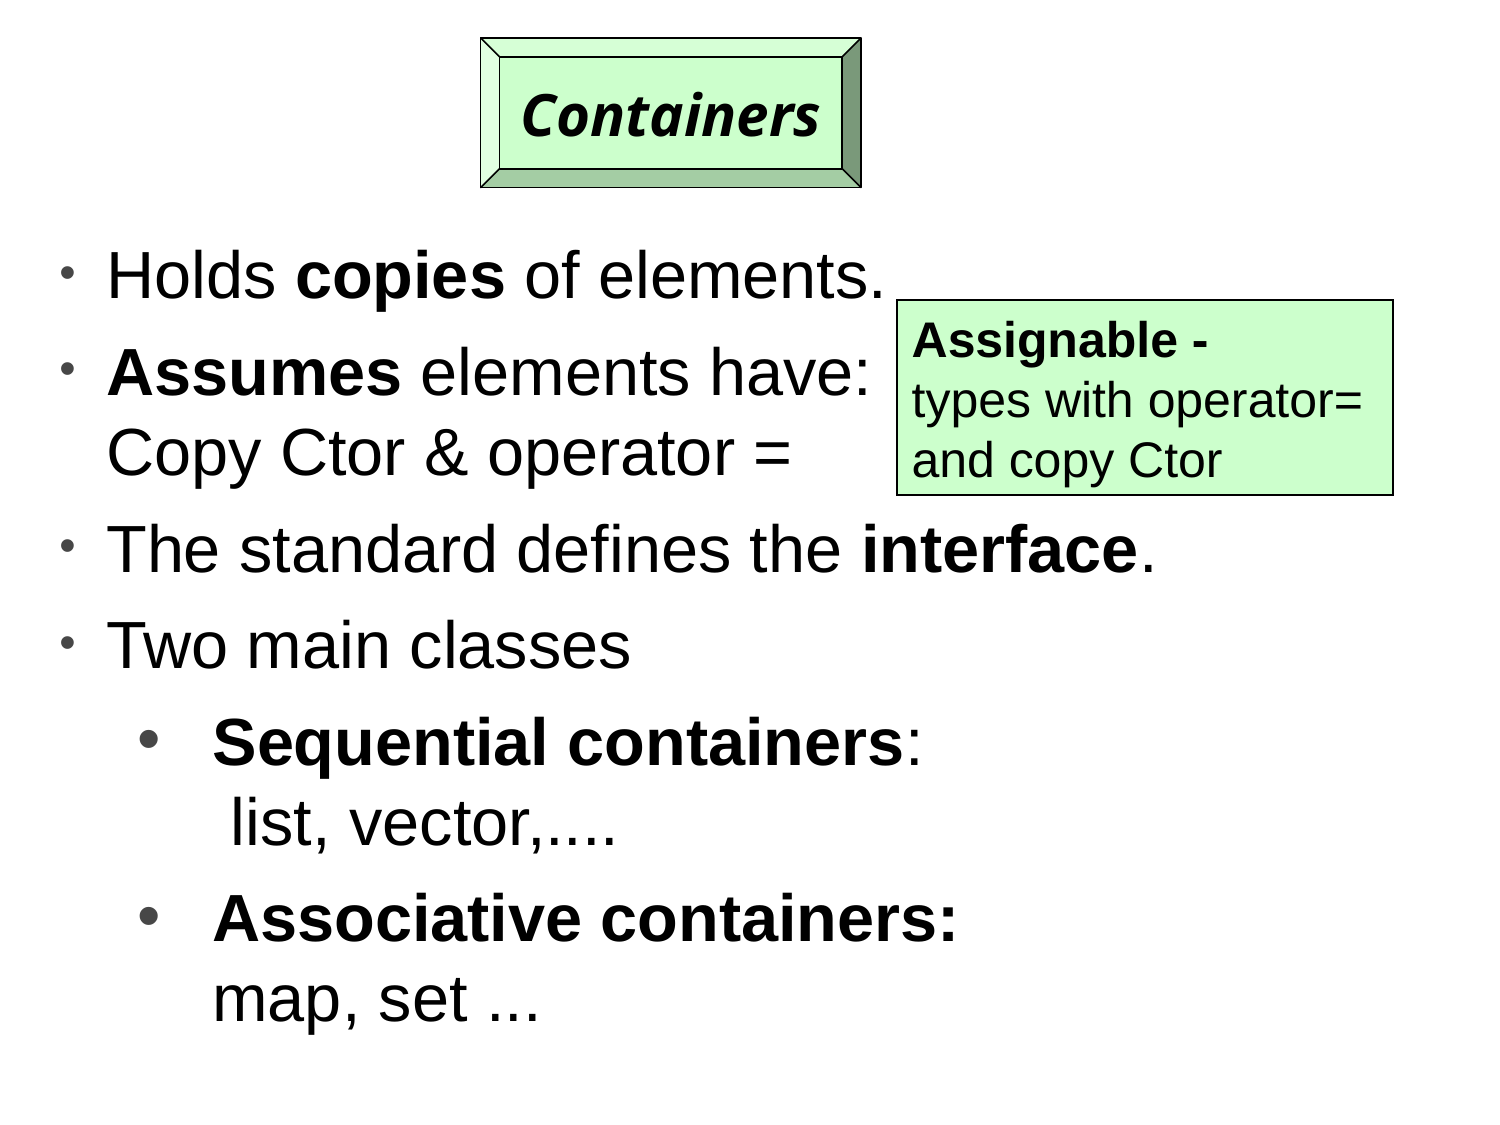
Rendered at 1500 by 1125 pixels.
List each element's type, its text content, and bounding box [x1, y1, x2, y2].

text_box Assignable - types with operator= and copy Ctor [896, 300, 1393, 496]
text_box Containers [513, 63, 829, 163]
list Holds copies of elements. Assumes elements have: Copy Ctor & operator = The standard defines the interface. Two main classes Sequential containers: list, vector,.... Associative containers: map, set ... [44, 224, 1183, 1123]
picture [479, 37, 867, 193]
